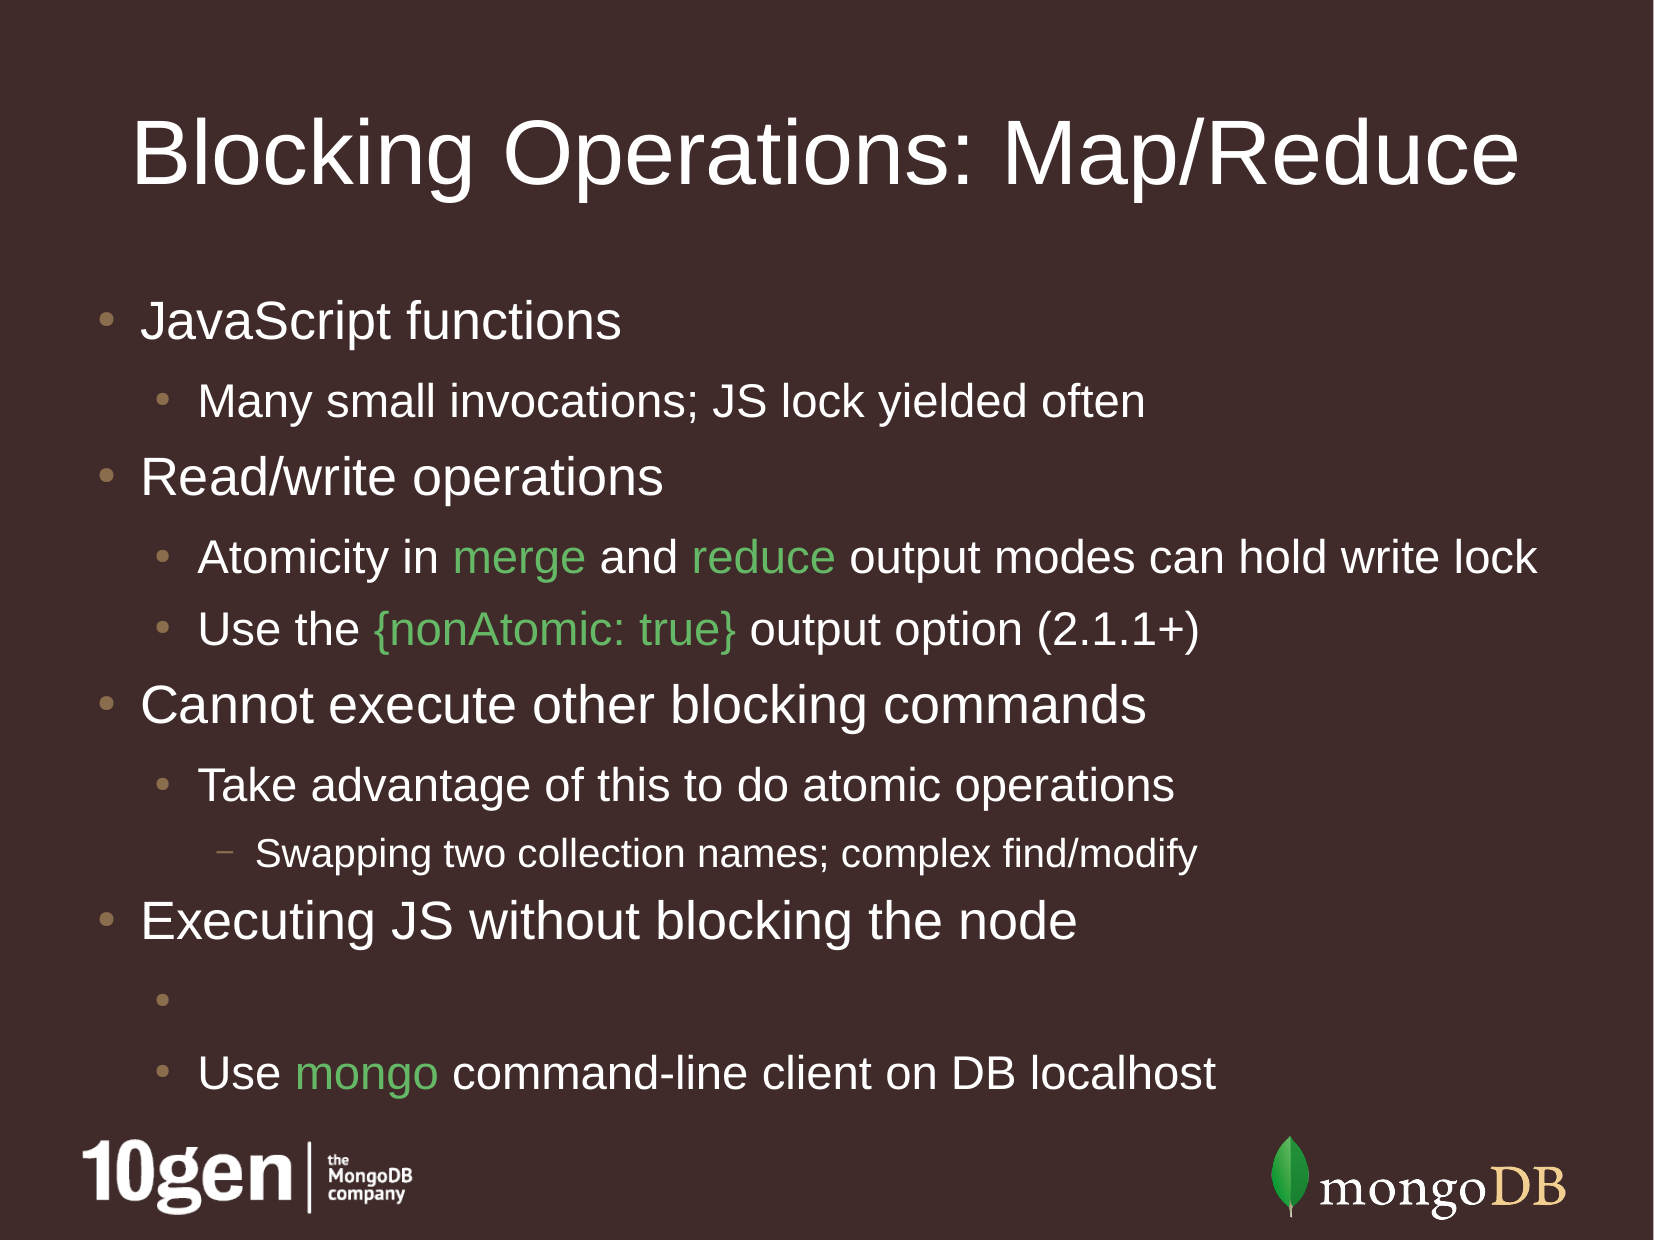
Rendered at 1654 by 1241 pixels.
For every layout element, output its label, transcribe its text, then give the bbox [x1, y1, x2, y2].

picture [1260, 1124, 1576, 1230]
list JavaScript functions Many small invocations; JS lock yielded often Read/write operations Atomicity in merge and reduce output modes can hold write lock Use the {nonAtomic: true} output option (2.1.1+) Cannot execute other blocking commands Take advantage of this to do atomic operations Swapping two collection names; complex find/modify Executing JS without blocking the node Use mongo command-line client on DB localhost [82, 290, 1571, 1109]
title Blocking Operations: Map/Reduce [82, 49, 1571, 257]
picture [82, 1139, 413, 1215]
